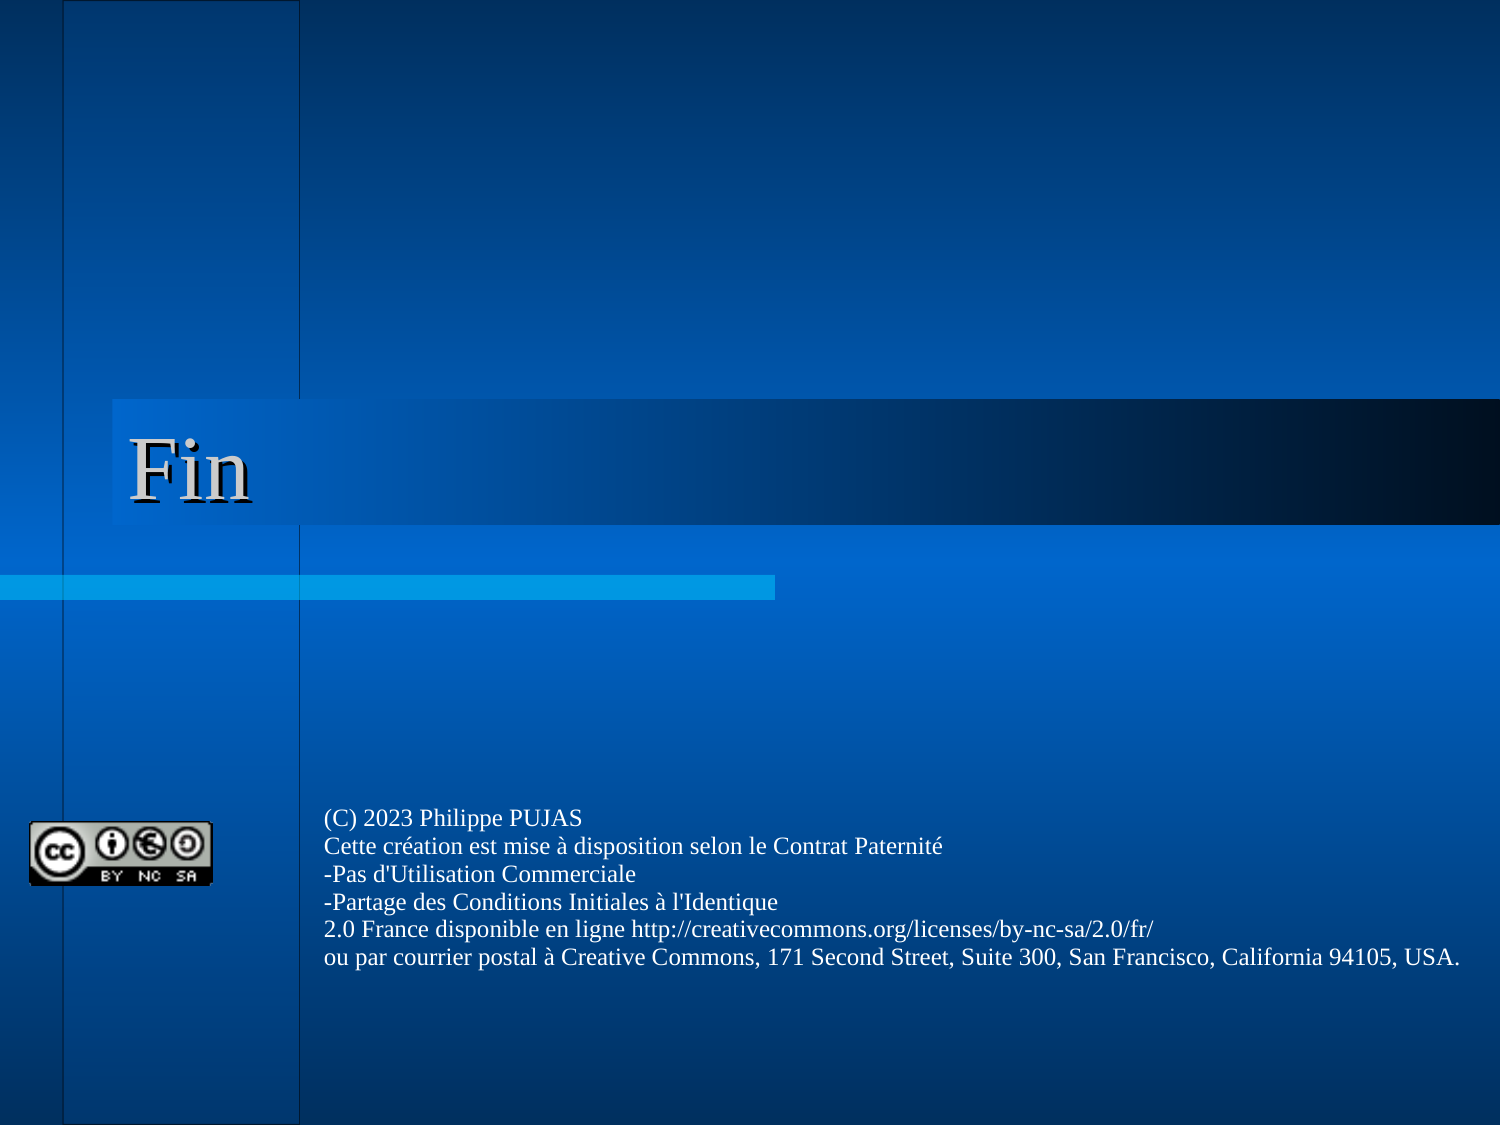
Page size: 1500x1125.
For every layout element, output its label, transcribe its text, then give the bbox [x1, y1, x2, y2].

picture [29, 821, 213, 886]
text_box (C) 2023 Philippe PUJAS Cette création est mise à disposition selon le Contrat Paternité -Pas d'Utilisation Commerciale -Partage des Conditions Initiales à l'Identique 2.0 France disponible en ligne http://creativecommons.org/licenses/by-nc-sa/2.0/fr/ ou par courrier postal à Creative Commons, 171 Second Street, Suite 300, San Francisco, California 94105, USA. [309, 797, 1477, 979]
title Fin [112, 374, 1388, 563]
